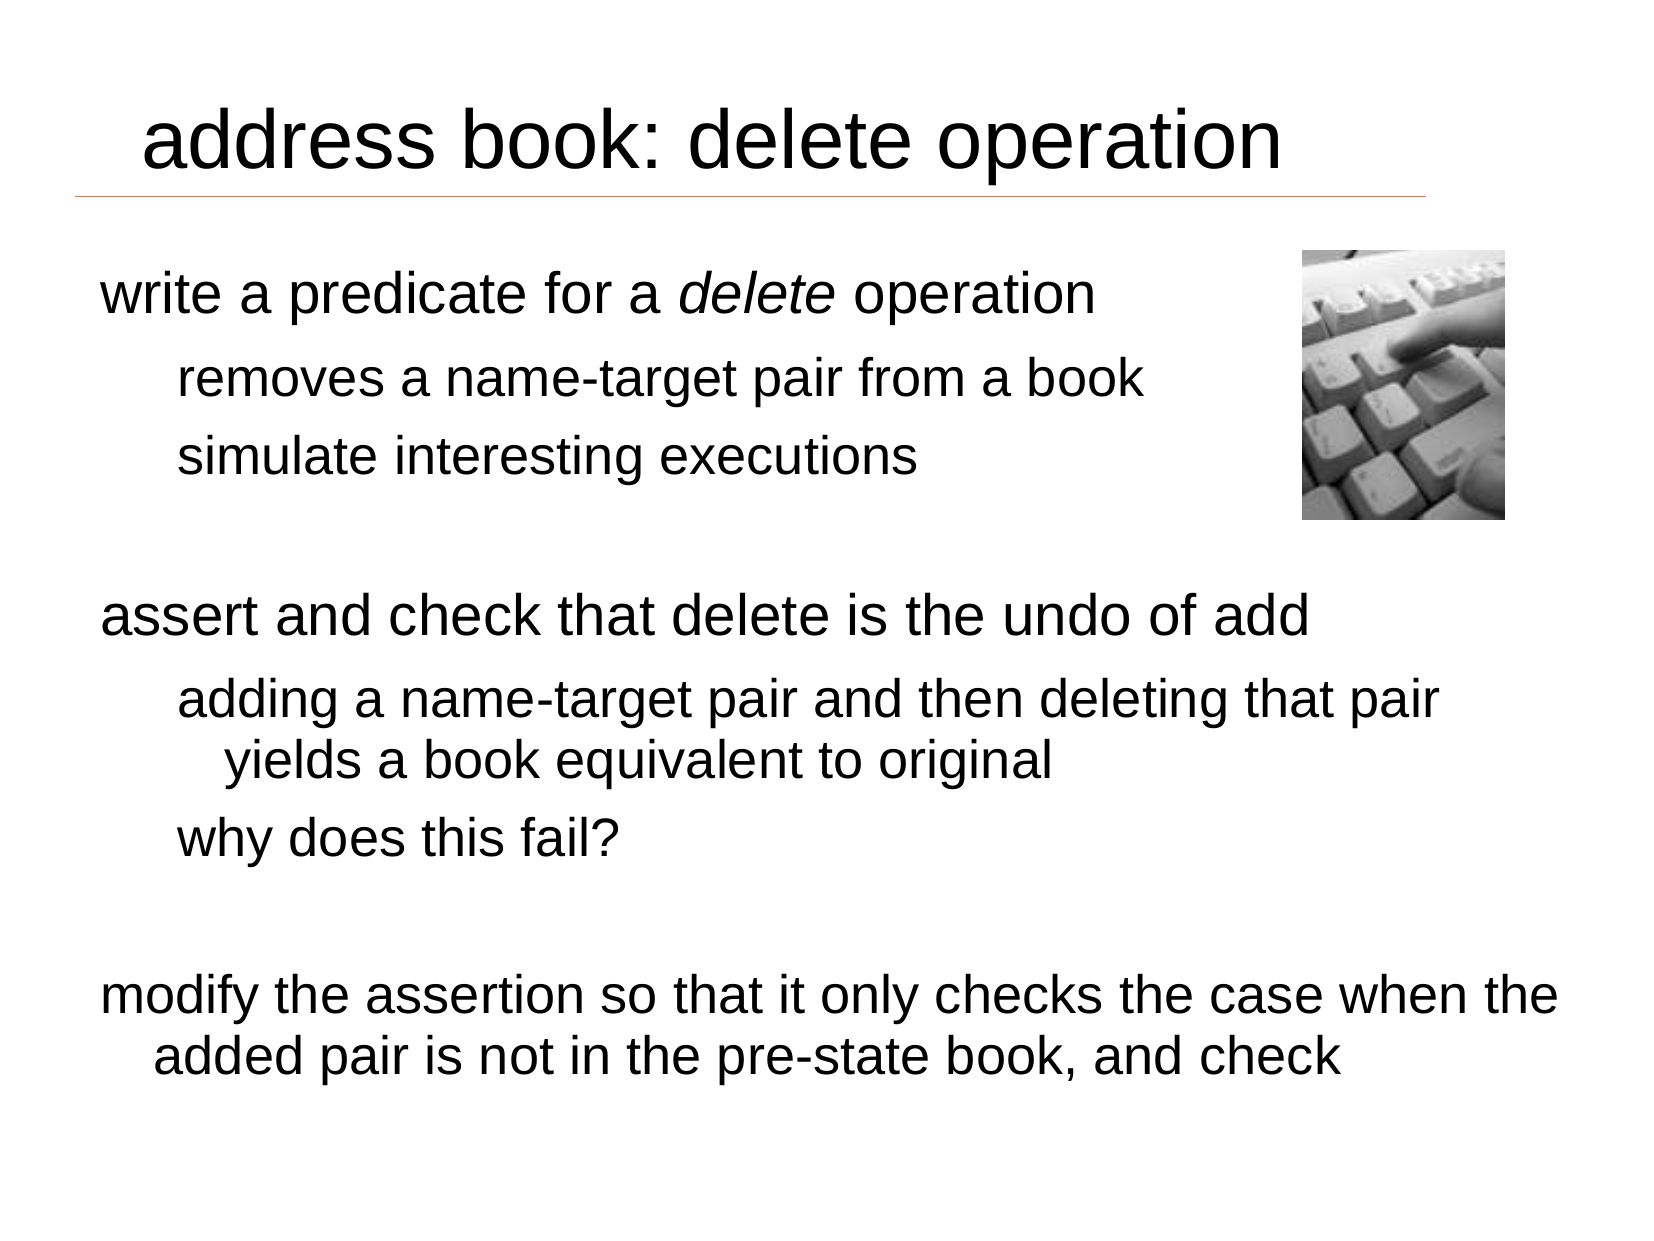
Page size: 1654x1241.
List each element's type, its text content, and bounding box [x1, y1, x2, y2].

picture [1302, 250, 1505, 520]
title address book: delete operation [141, 86, 1604, 193]
list write a predicate for a delete operation removes a name-target pair from a book simulate interesting executions assert and check that delete is the undo of add adding a name-target pair and then deleting that pair yields a book equivalent to original why does this fail? modify the assertion so that it only checks the case when the added pair is not in the pre-state book, and check [82, 261, 1571, 1162]
